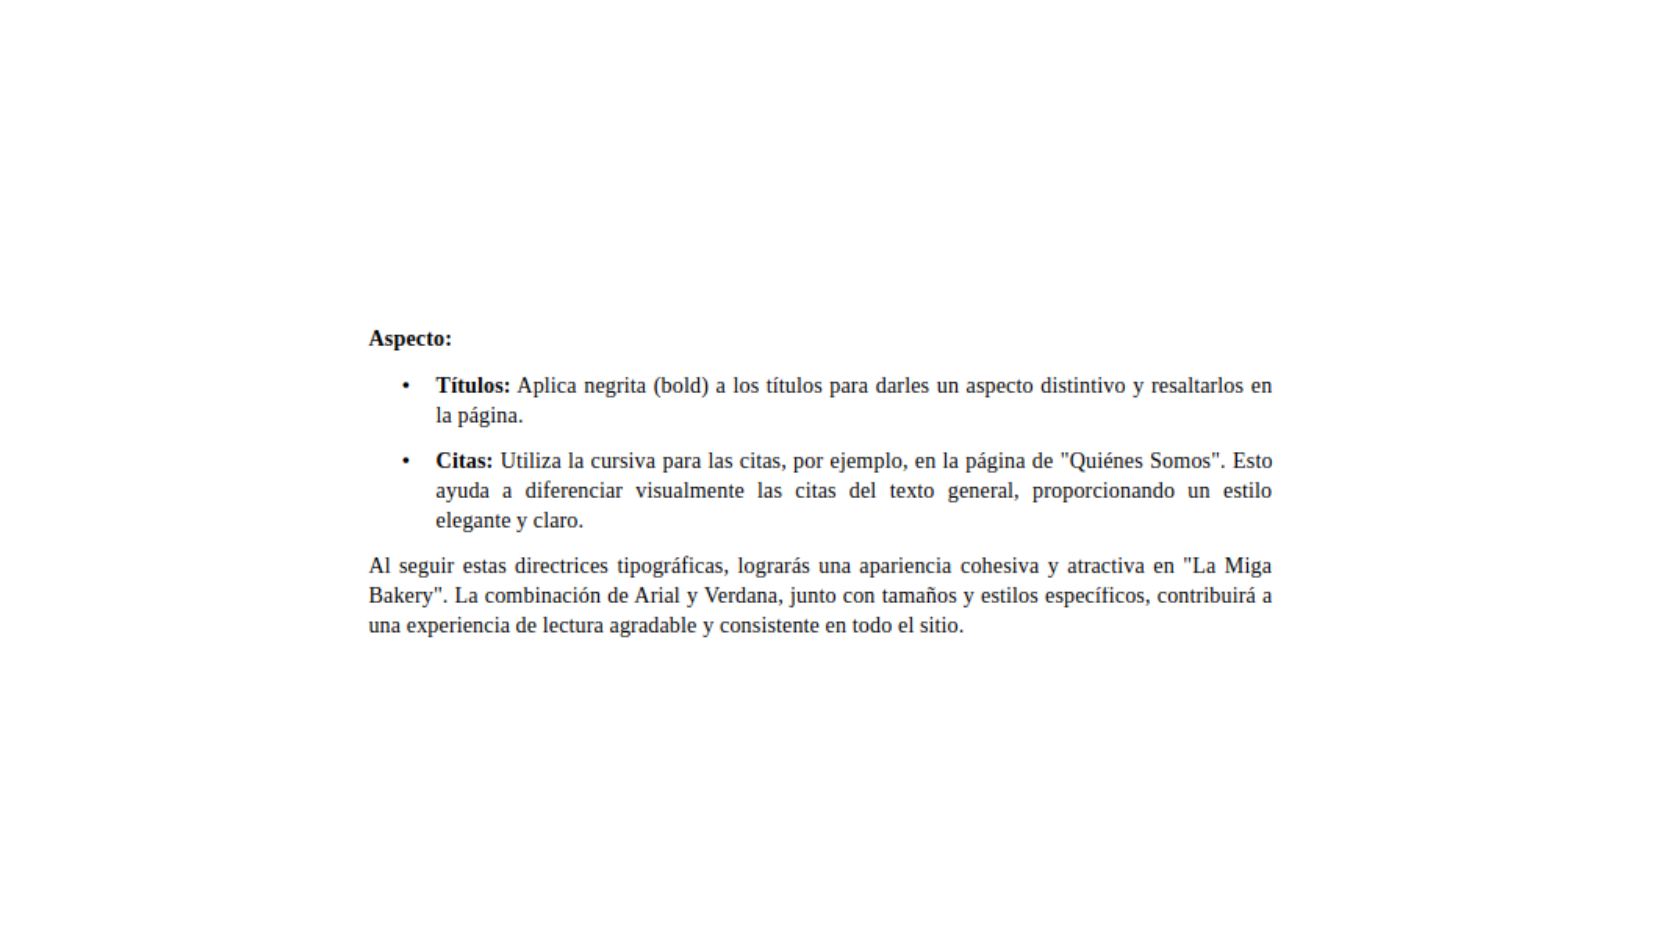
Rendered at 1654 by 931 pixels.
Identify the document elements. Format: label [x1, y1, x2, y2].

picture [354, 310, 1308, 650]
